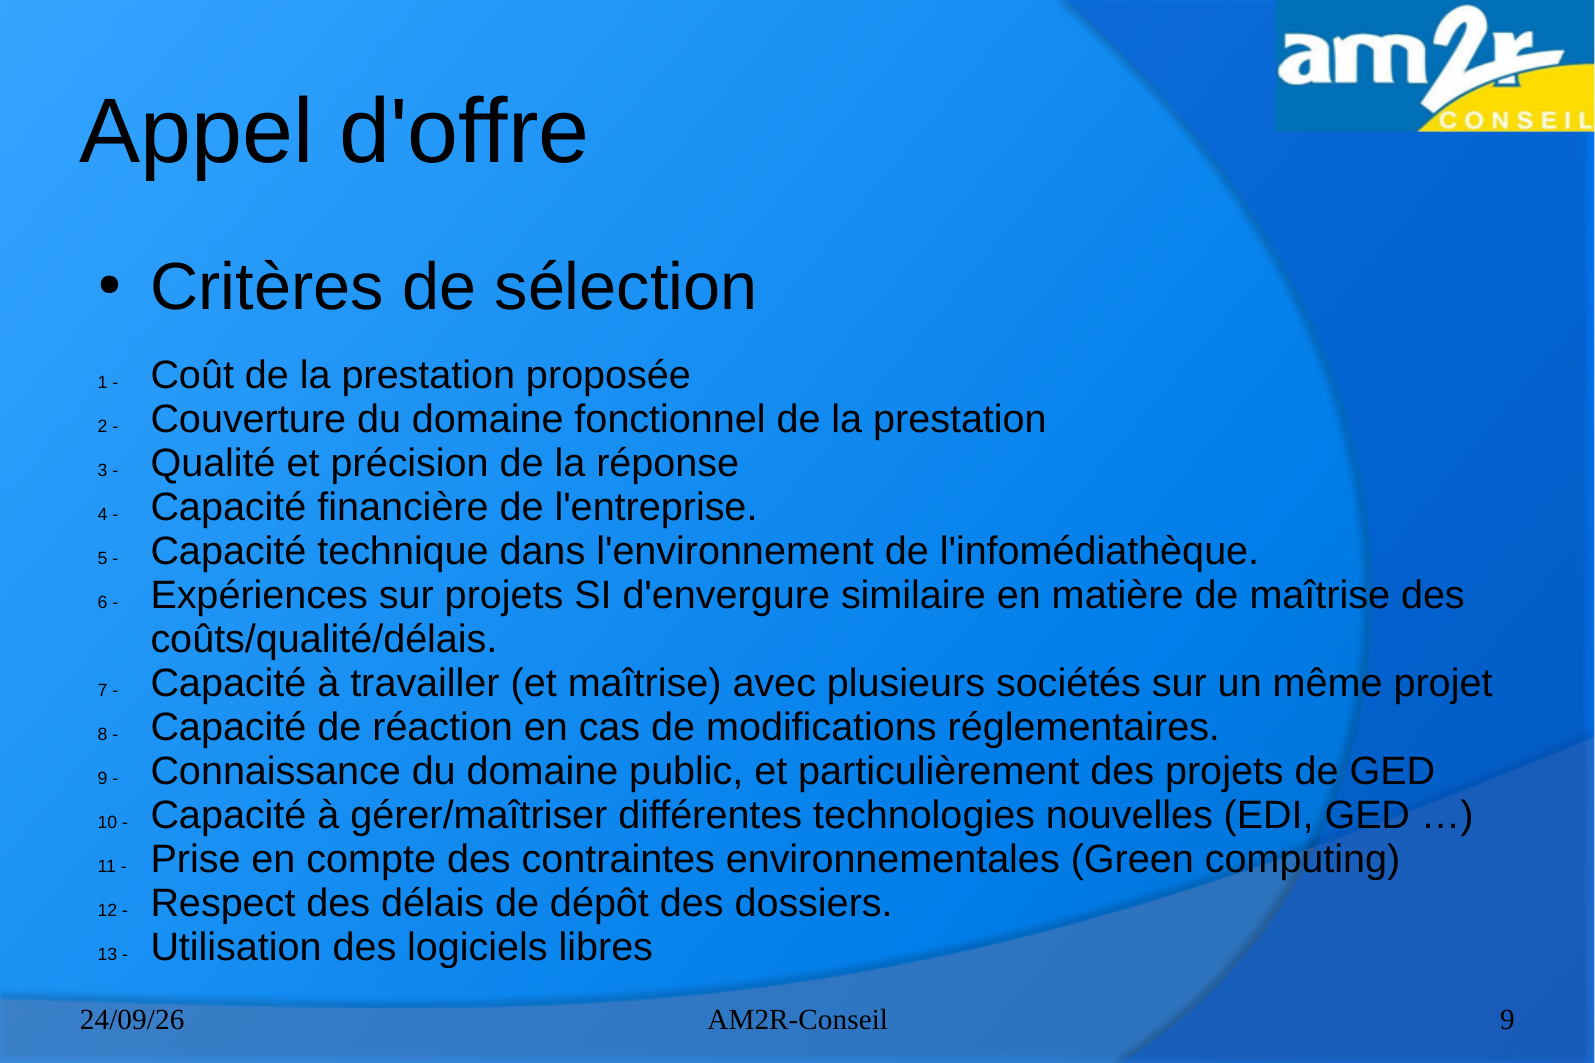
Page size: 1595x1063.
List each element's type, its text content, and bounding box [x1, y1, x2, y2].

list Critères de sélection Coût de la prestation proposée Couverture du domaine fonctionnel de la prestation Qualité et précision de la réponse Capacité financière de l'entreprise. Capacité technique dans l'environnement de l'infomédiathèque. Expériences sur projets SI d'envergure similaire en matière de maîtrise des coûts/qualité/délais. Capacité à travailler (et maîtrise) avec plusieurs sociétés sur un même projet Capacité de réaction en cas de modifications réglementaires. Connaissance du domaine public, et particulièrement des projets de GED Capacité à gérer/maîtriser différentes technologies nouvelles (EDI, GED …) Prise en compte des contraintes environnementales (Green computing) Respect des délais de dépôt des dossiers. Utilisation des logiciels libres [79, 248, 1515, 970]
picture [0, 0, 1595, 1063]
title Appel d'offre [79, 49, 1241, 213]
